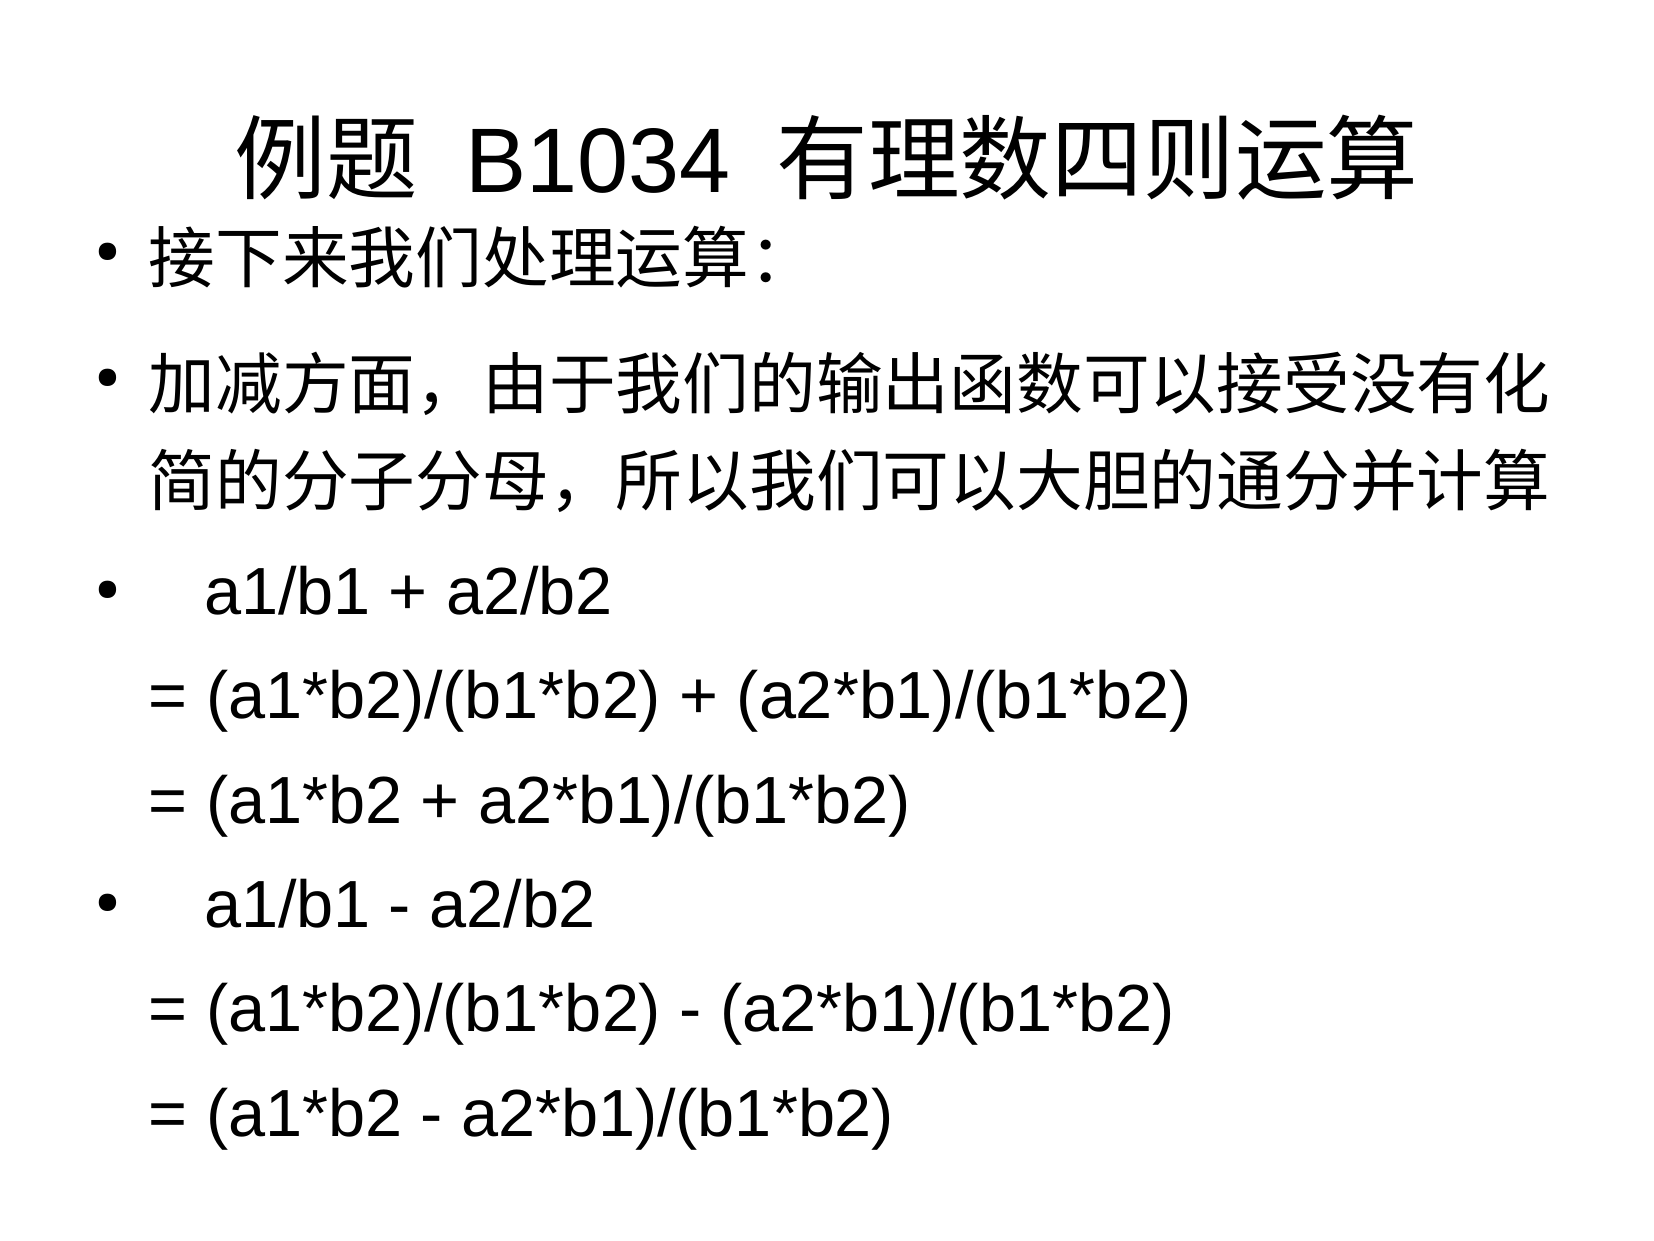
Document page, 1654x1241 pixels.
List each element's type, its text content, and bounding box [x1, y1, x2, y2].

list 接下来我们处理运算： 加减方面，由于我们的输出函数可以接受没有化简的分子分母，所以我们可以大胆的通分并计算 a1/b1 + a2/b2 = (a1*b2)/(b1*b2) + (a2*b1)/(b1*b2) = (a1*b2 + a2*b1)/(b1*b2) a1/b1 - a2/b2 = (a1*b2)/(b1*b2) - (a2*b1)/(b1*b2) = (a1*b2 - a2*b1)/(b1*b2) [77, 204, 1566, 1241]
title 例题 B1034 有理数四则运算 [82, 49, 1571, 257]
